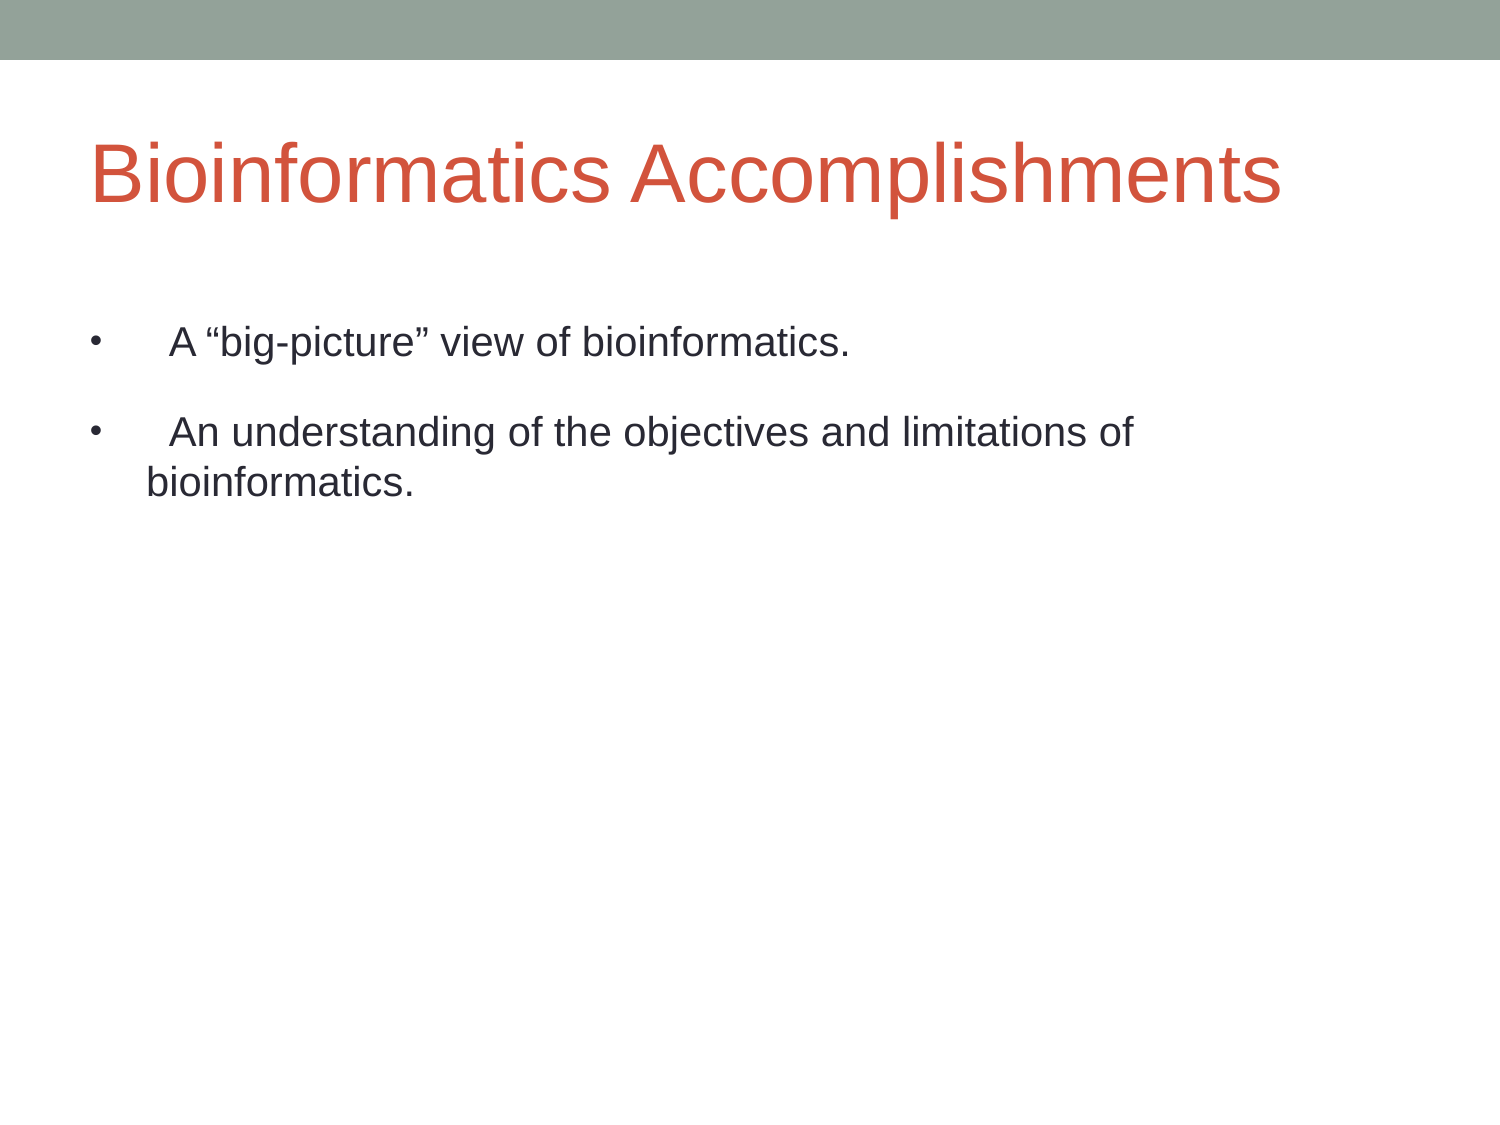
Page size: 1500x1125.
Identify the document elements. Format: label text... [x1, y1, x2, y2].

text_box Bioinformatics Accomplishments [74, 87, 1425, 250]
text_box A “big-picture” view of bioinformatics. An understanding of the objectives and limitations of bioinformatics. [74, 262, 1425, 1063]
